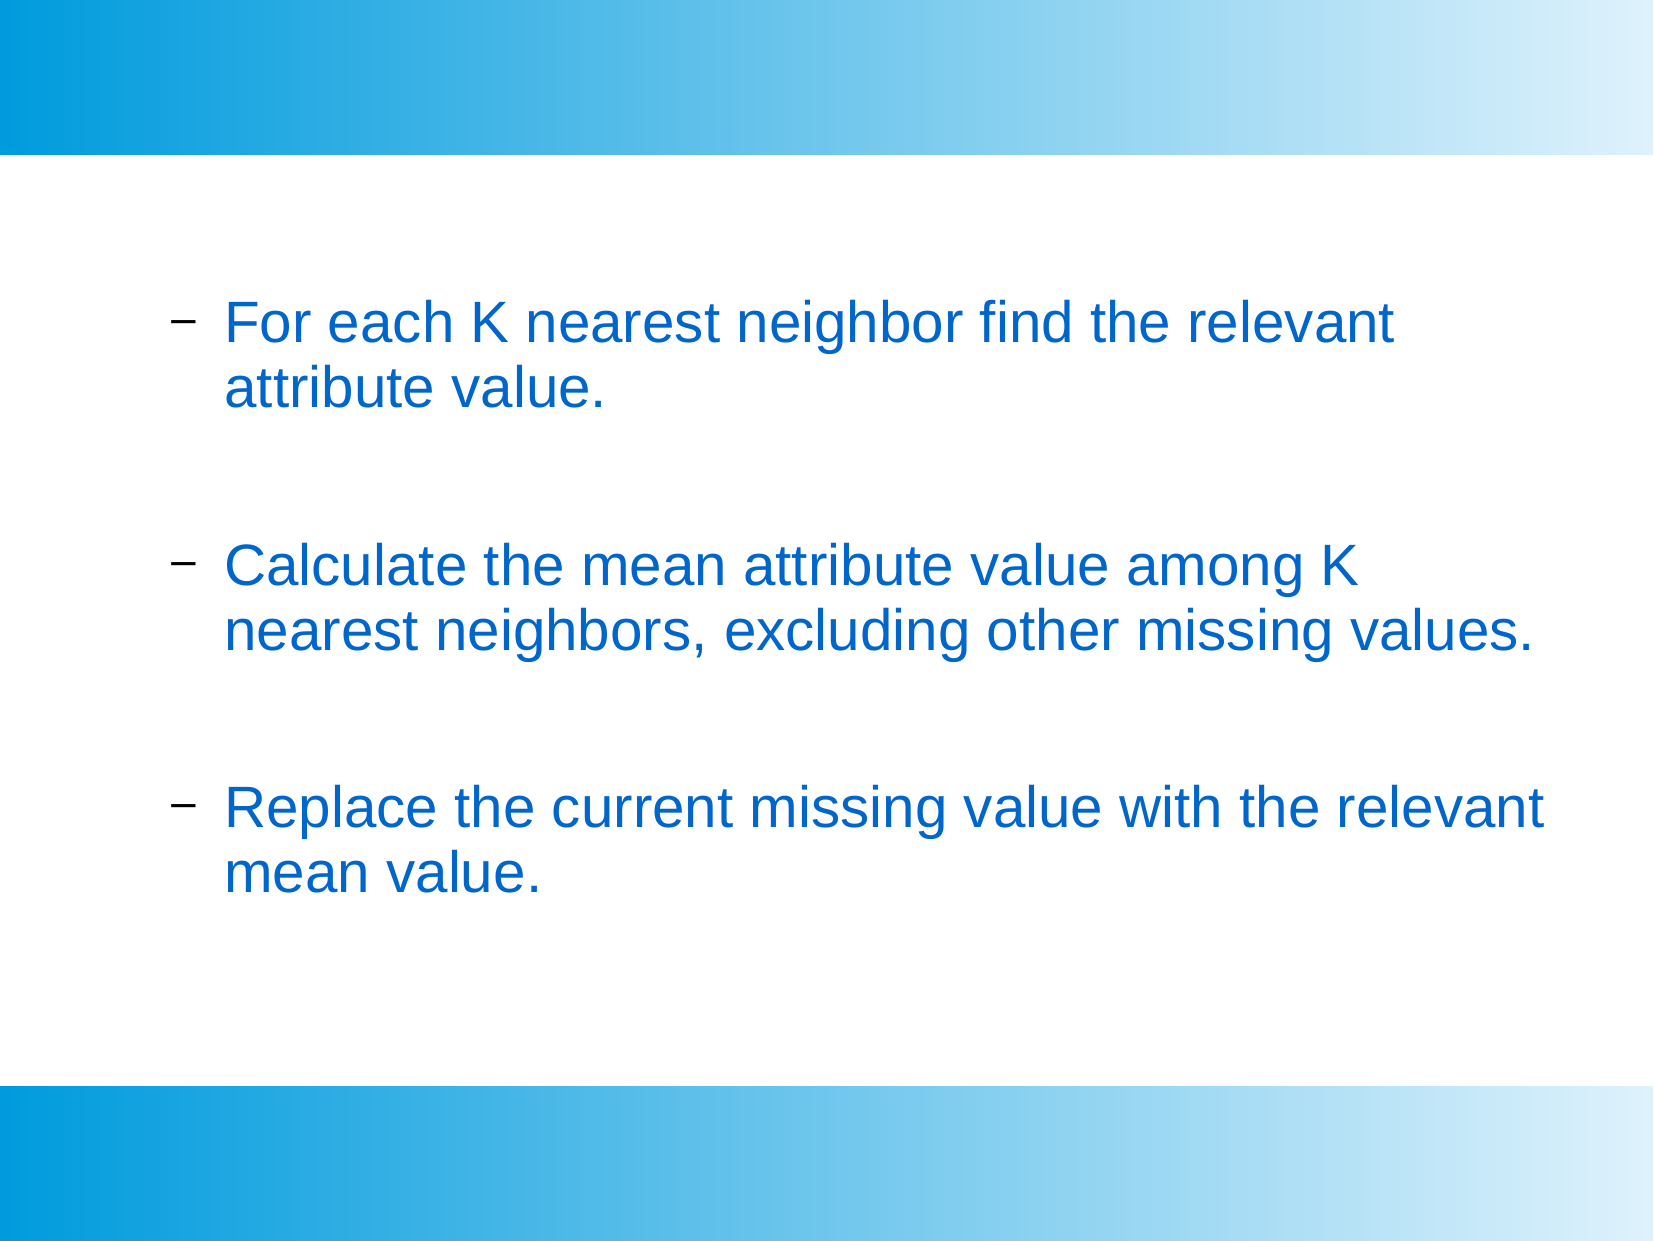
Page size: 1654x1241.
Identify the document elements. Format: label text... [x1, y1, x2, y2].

list For each K nearest neighbor find the relevant attribute value. Calculate the mean attribute value among K nearest neighbors, excluding other missing values. Replace the current missing value with the relevant mean value. [82, 290, 1571, 1010]
